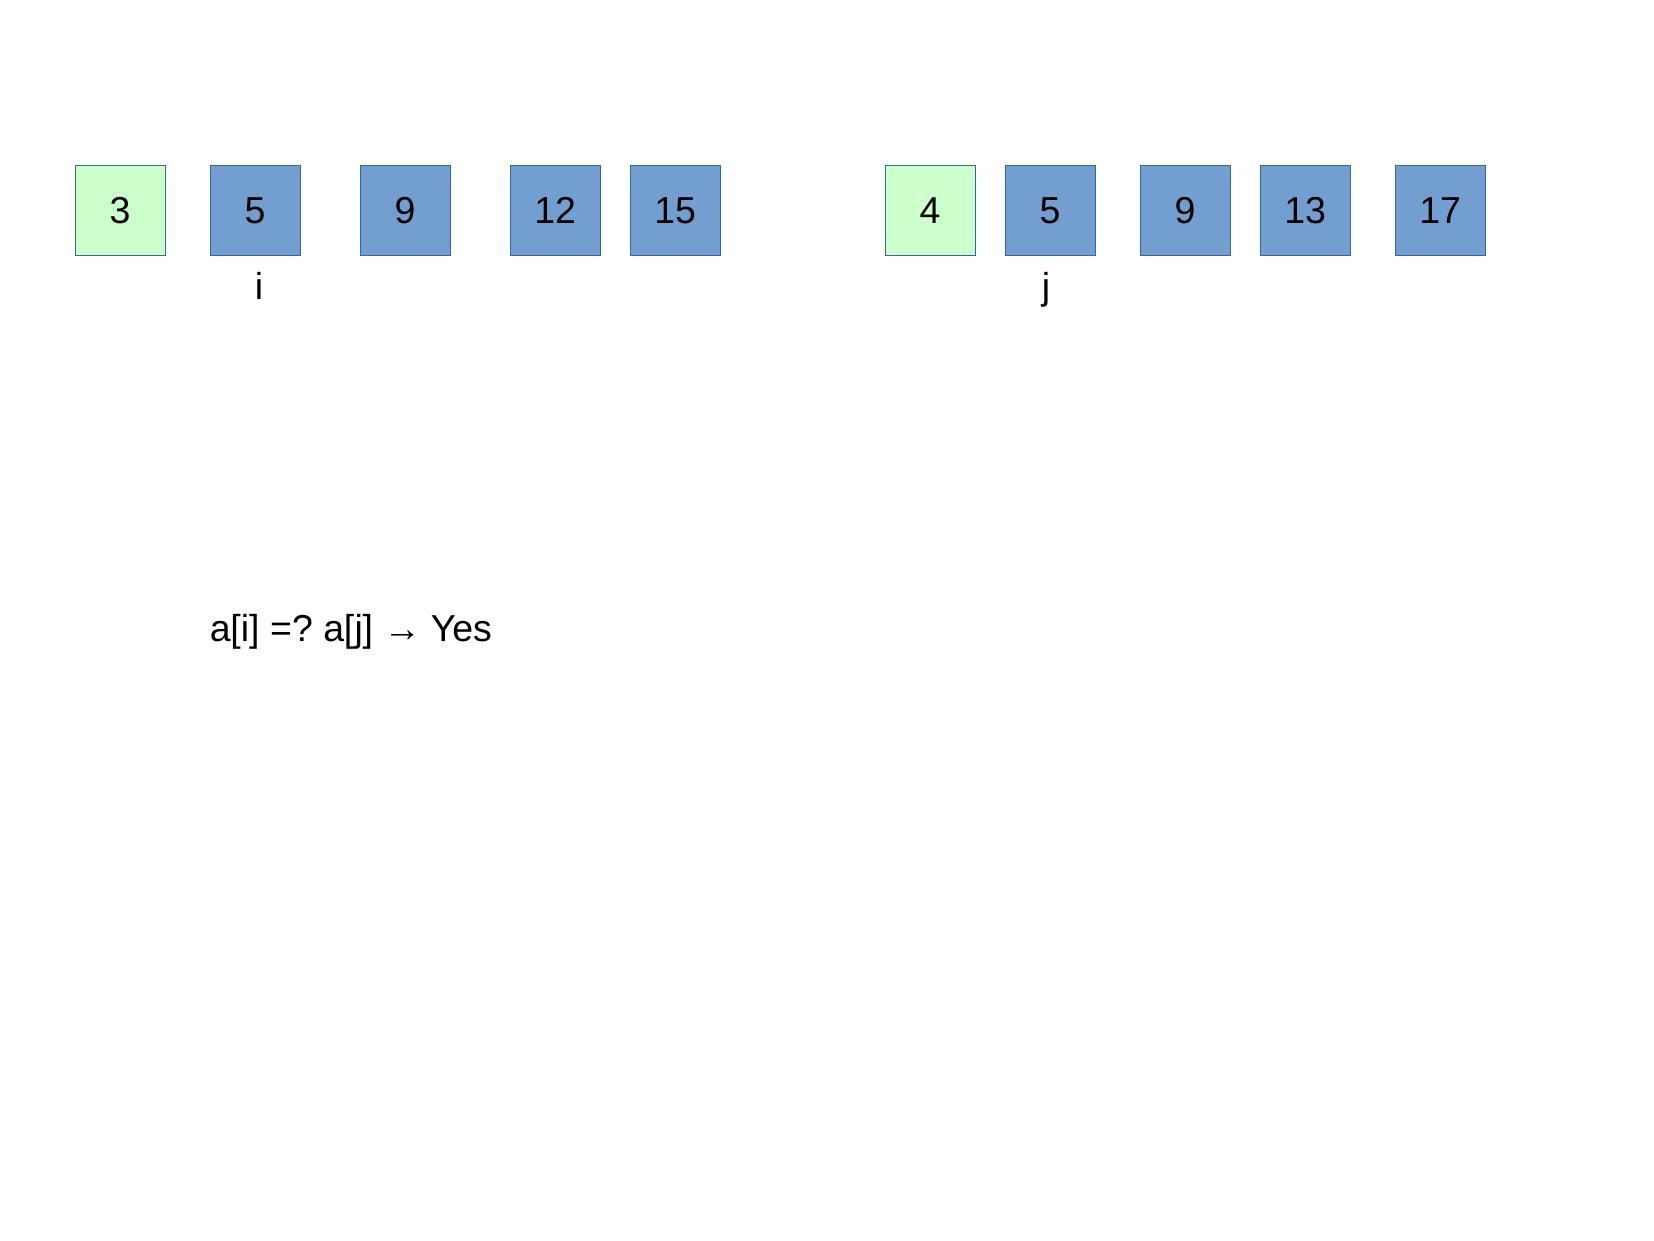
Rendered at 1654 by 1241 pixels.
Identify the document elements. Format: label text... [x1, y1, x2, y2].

text_box 12 [510, 165, 601, 256]
text_box 15 [630, 165, 721, 256]
text_box 17 [1395, 165, 1486, 256]
text_box 5 [1005, 165, 1096, 256]
text_box 9 [1140, 165, 1231, 256]
text_box 9 [360, 165, 451, 256]
text_box j [1027, 258, 1081, 316]
text_box 3 [75, 165, 166, 256]
text_box i [240, 258, 293, 316]
text_box 4 [885, 165, 976, 256]
text_box 5 [210, 165, 301, 256]
text_box a[i] =? a[j] → Yes [195, 600, 508, 657]
text_box 13 [1260, 165, 1351, 256]
